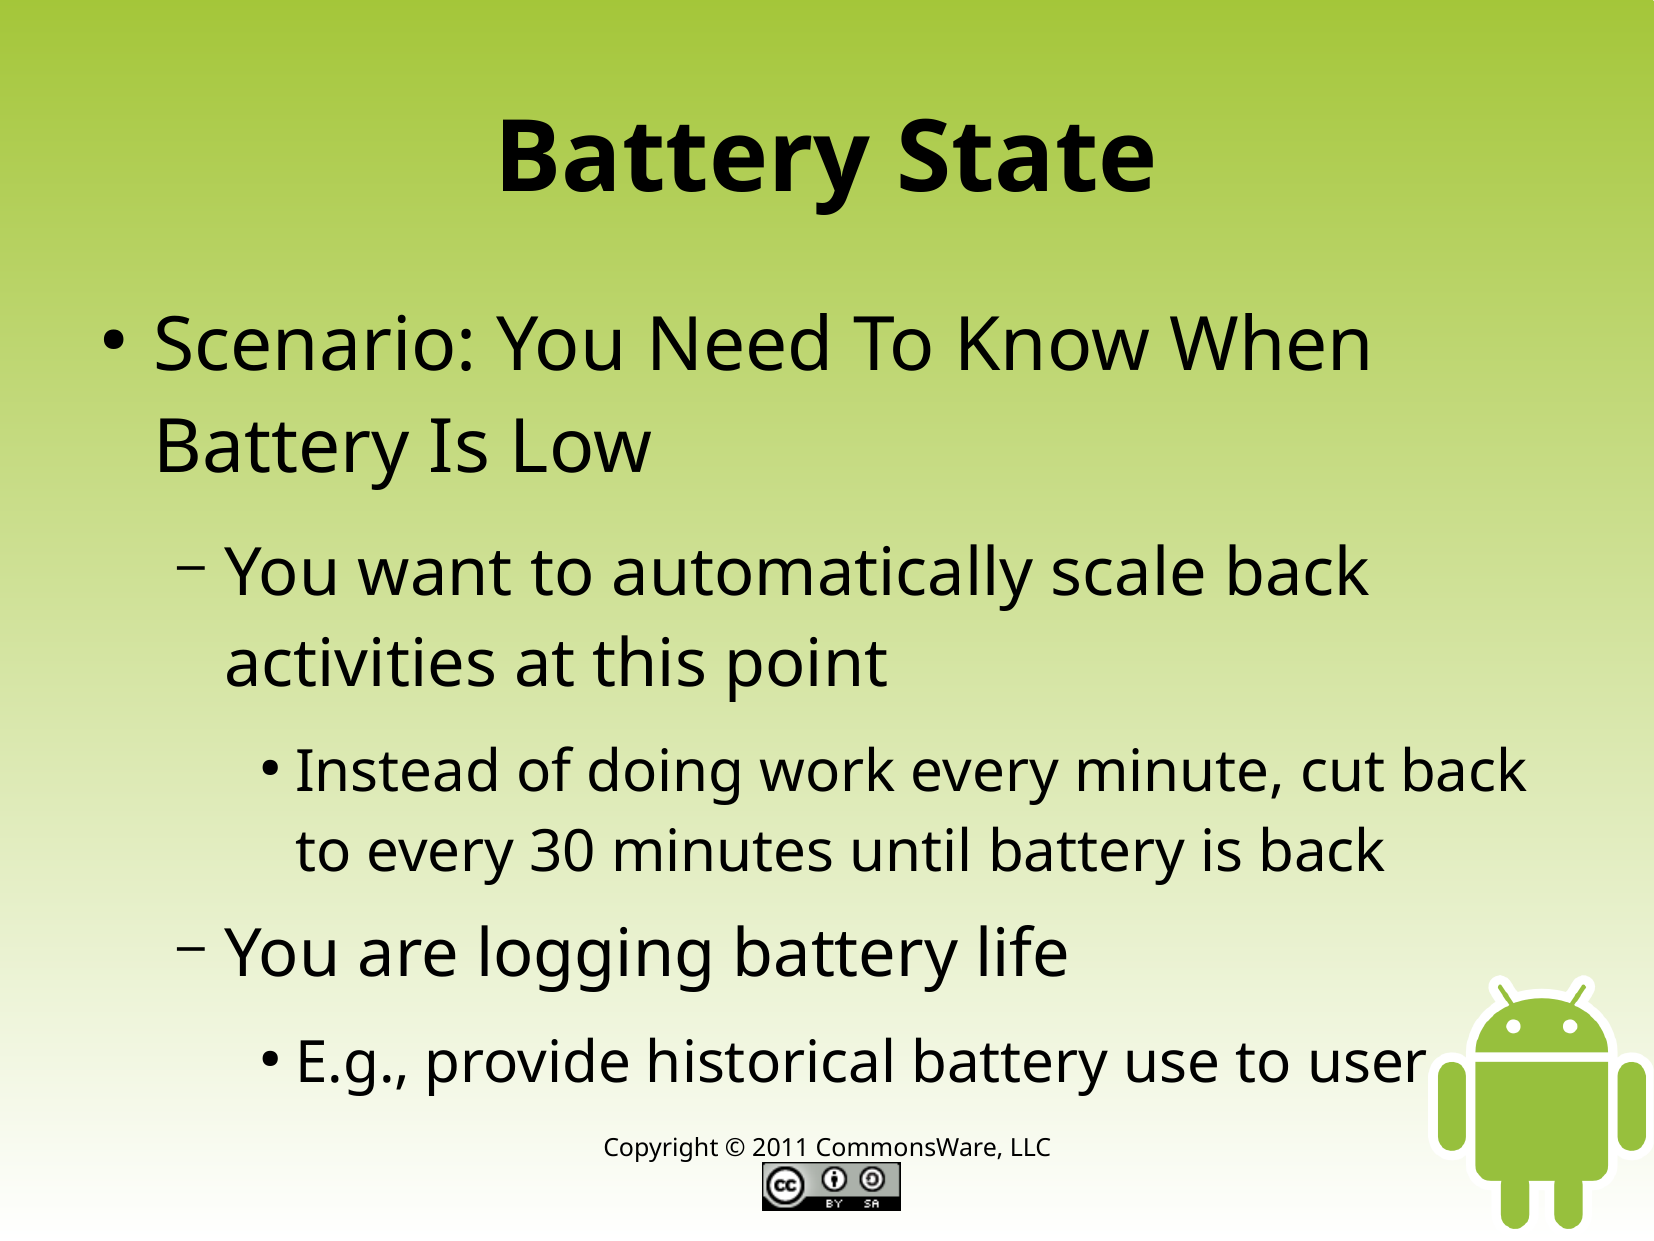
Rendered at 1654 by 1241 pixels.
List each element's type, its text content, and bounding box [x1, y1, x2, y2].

list Scenario: You Need To Know When Battery Is Low You want to automatically scale back activities at this point Instead of doing work every minute, cut back to every 30 minutes until battery is back You are logging battery life E.g., provide historical battery use to user [82, 290, 1571, 1109]
picture [1428, 975, 1654, 1238]
title Battery State [82, 49, 1571, 257]
picture [762, 1162, 901, 1211]
